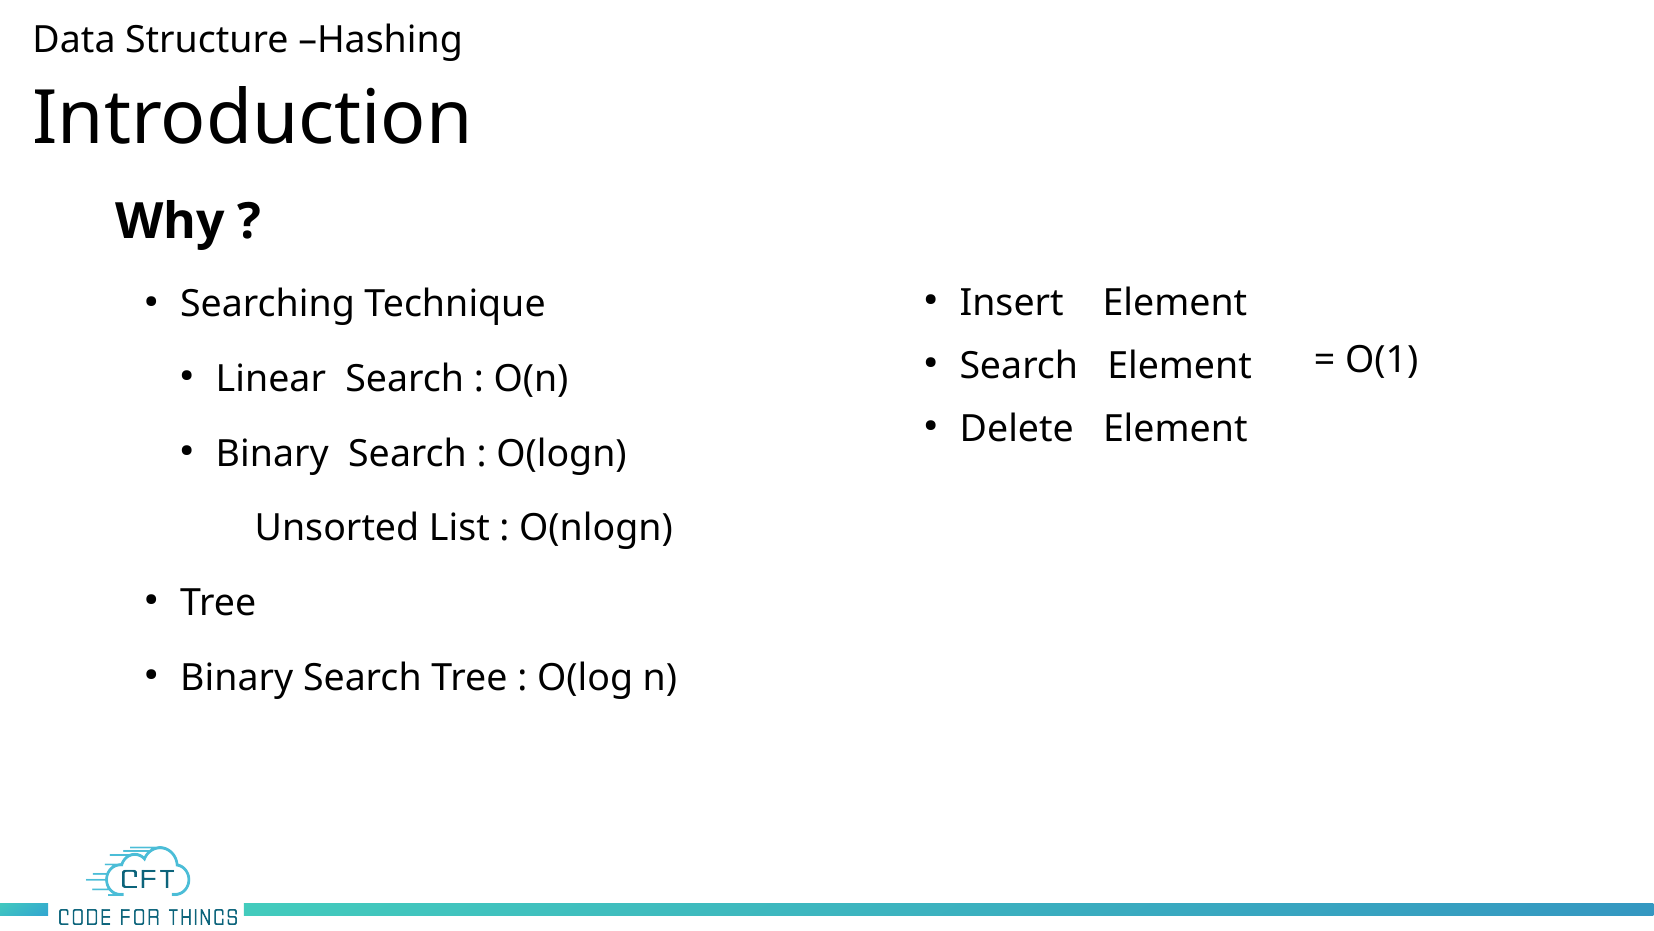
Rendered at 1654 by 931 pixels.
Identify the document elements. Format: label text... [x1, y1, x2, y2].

text_box Why ? [100, 177, 313, 251]
picture [59, 846, 237, 925]
text_box Searching Technique Linear Search : O(n) Binary Search : O(logn) Unsorted List : O(nlogn) Tree Binary Search Tree : O(log n) [129, 269, 792, 664]
text_box = O(1) [1263, 324, 1465, 388]
text_box Insert Element Search Element Delete Element [909, 268, 1335, 481]
title Data Structure –Hashing Introduction [32, 12, 1184, 166]
